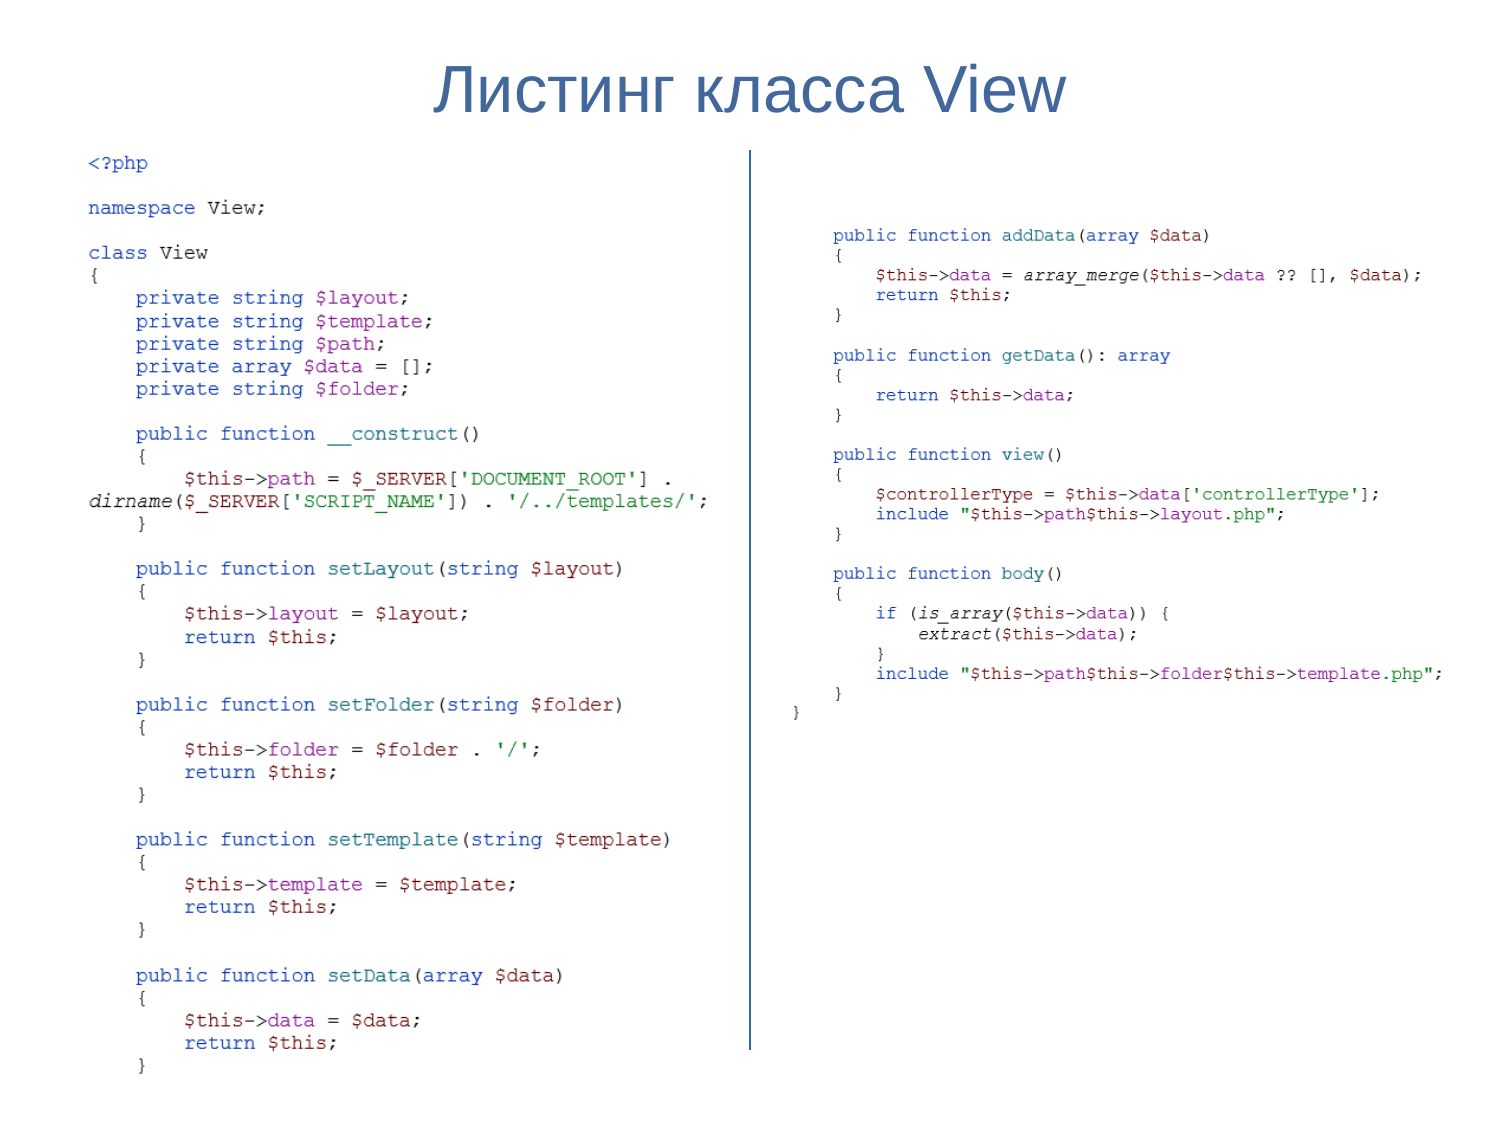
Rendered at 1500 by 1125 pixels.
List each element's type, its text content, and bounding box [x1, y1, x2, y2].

text_box Листинг класса View [74, 45, 1425, 138]
picture [80, 150, 713, 1088]
picture [787, 224, 1449, 728]
